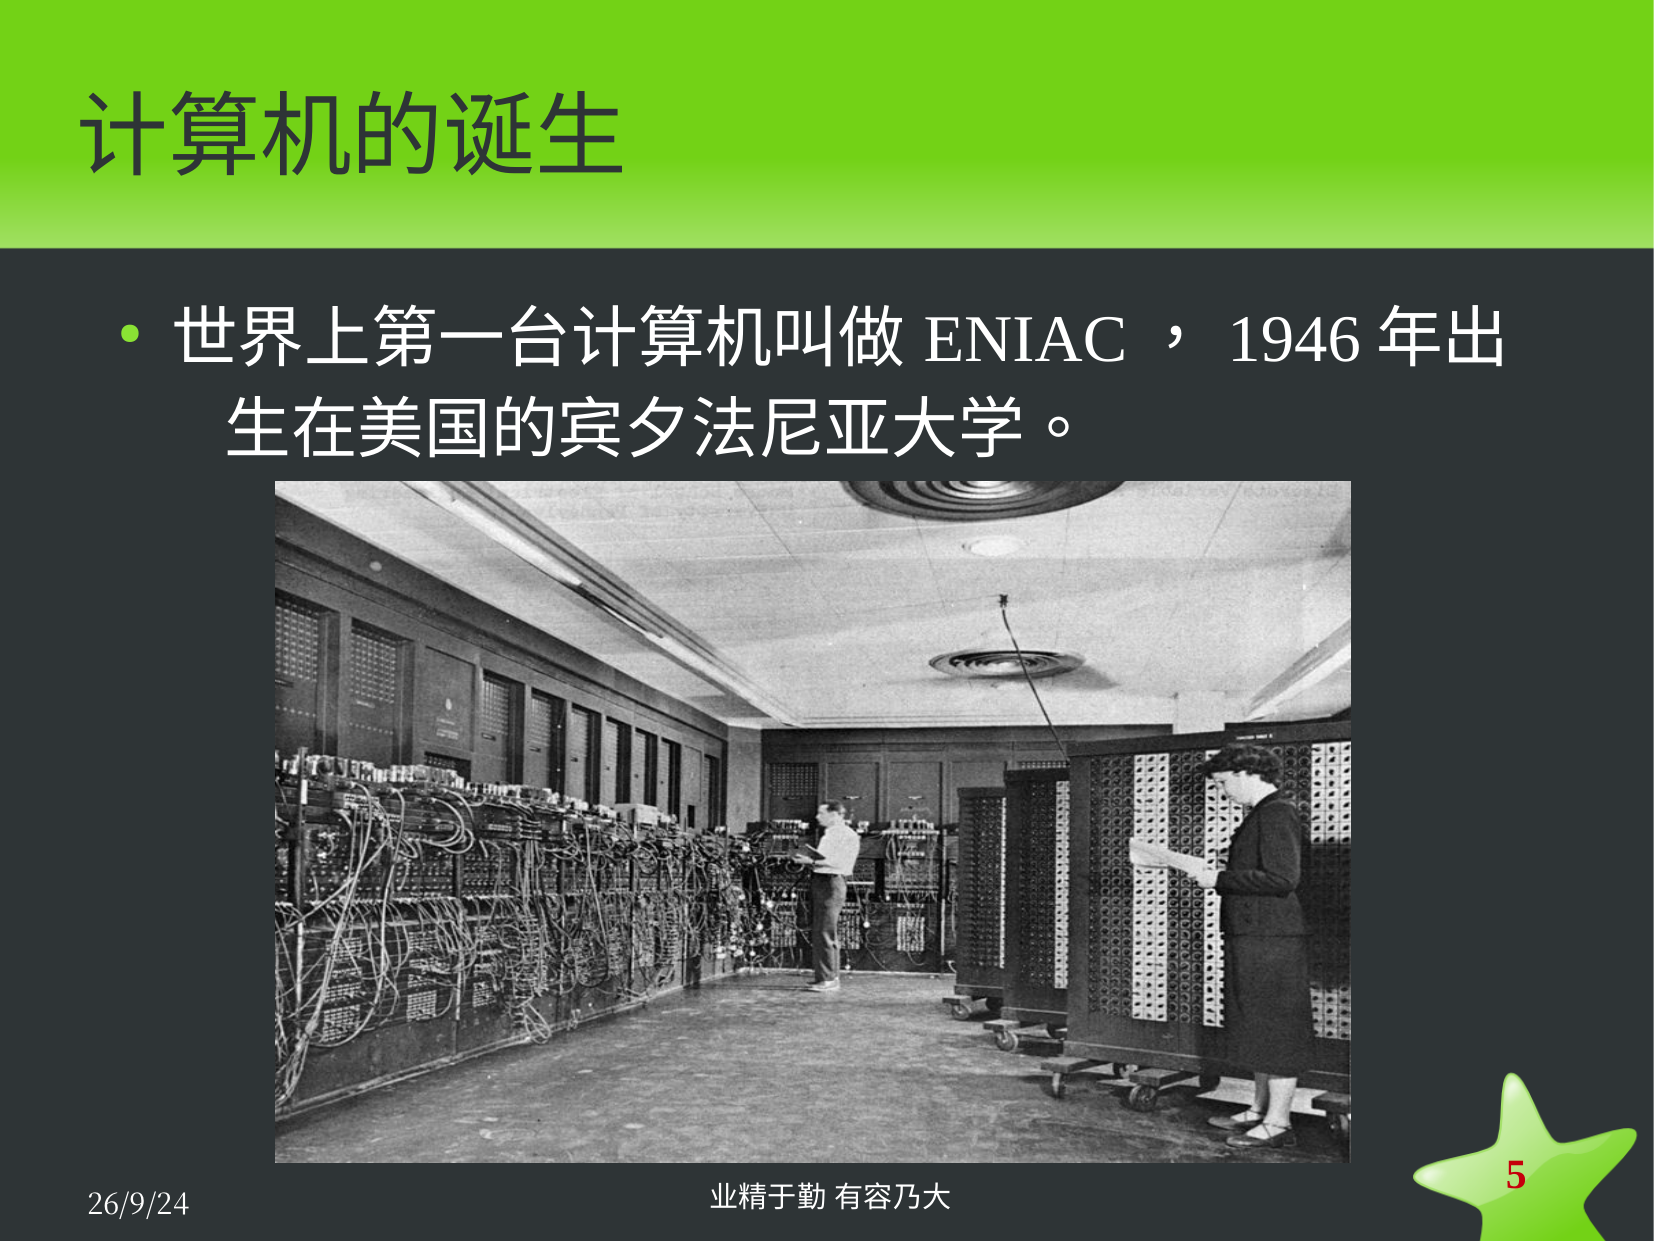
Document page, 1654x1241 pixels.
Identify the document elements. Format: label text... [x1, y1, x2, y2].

title 计算机的诞生 [76, 29, 1565, 237]
list 世界上第一台计算机叫做ENIAC，1946年出生在美国的宾夕法尼亚大学。 [82, 290, 1571, 1109]
picture [0, 0, 1654, 1241]
